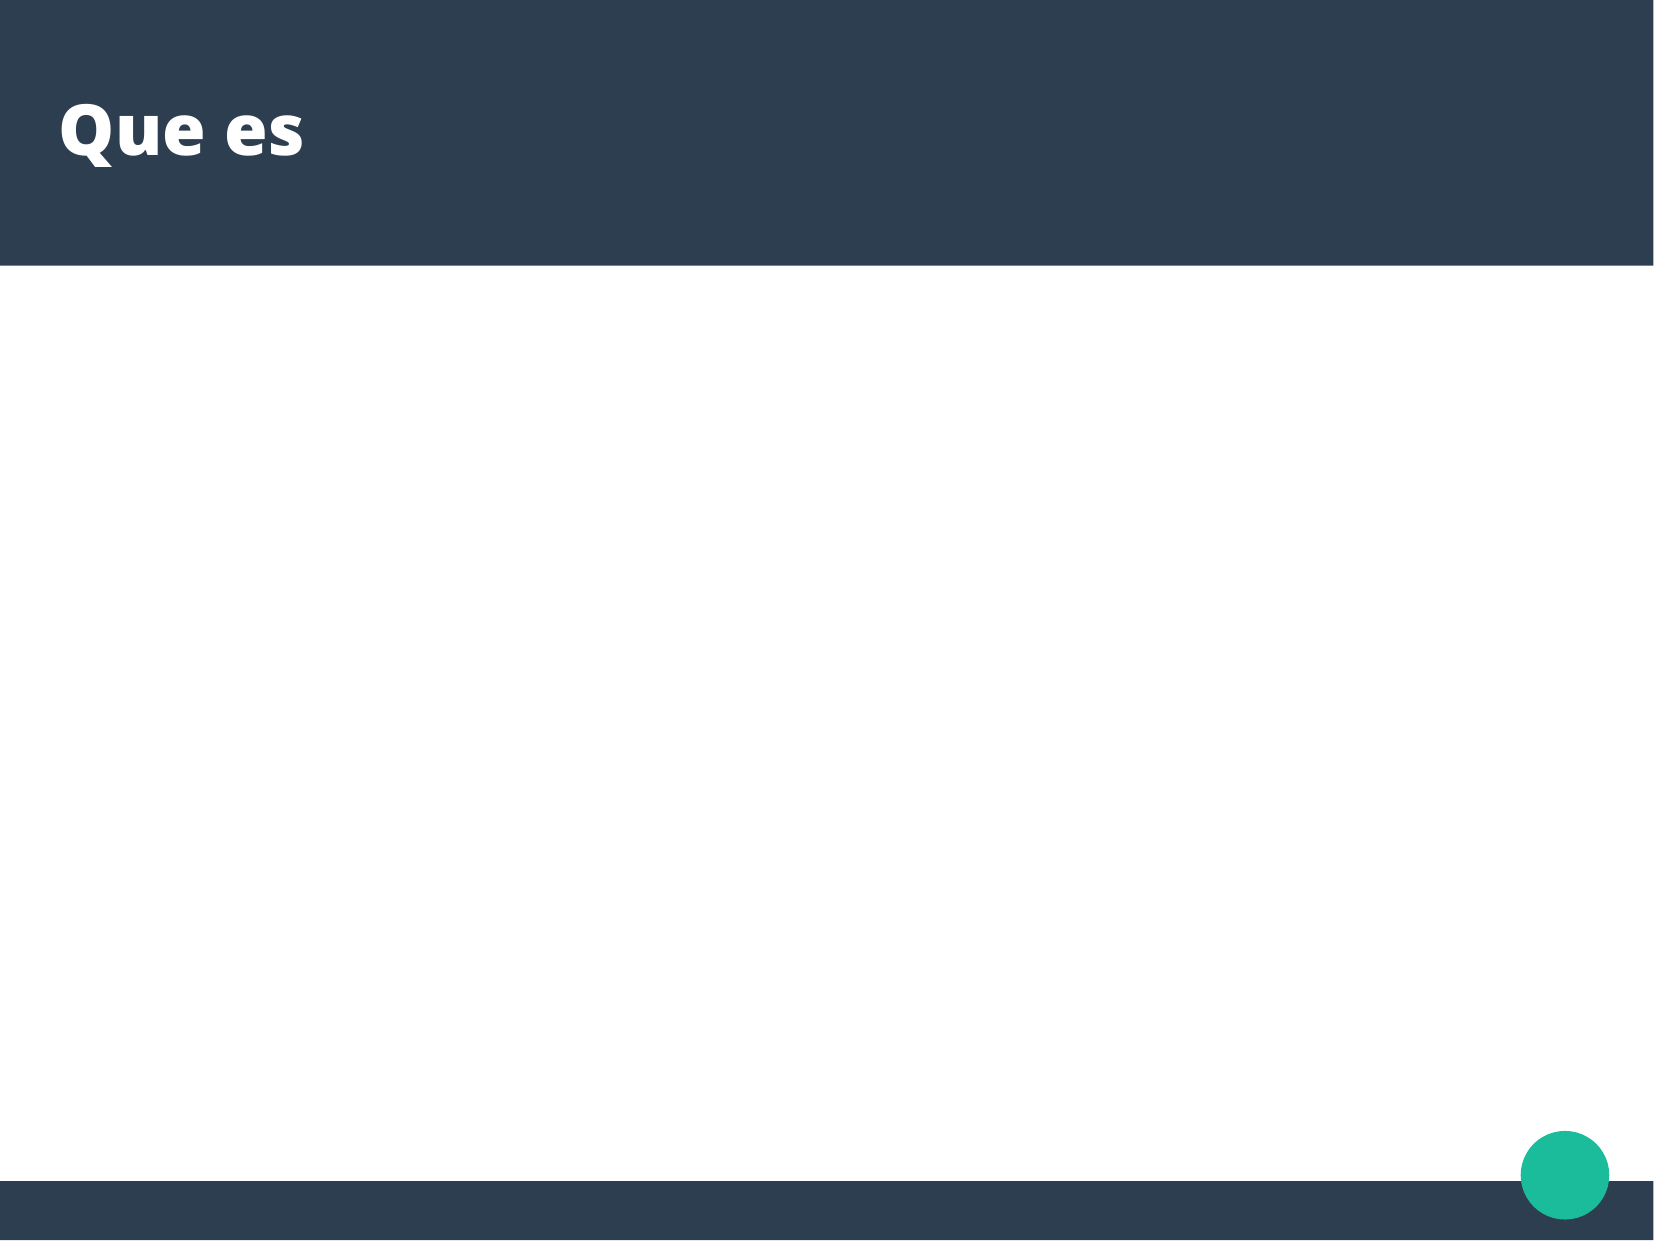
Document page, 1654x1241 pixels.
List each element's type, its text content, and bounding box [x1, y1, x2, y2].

title Que es [59, 49, 1595, 207]
